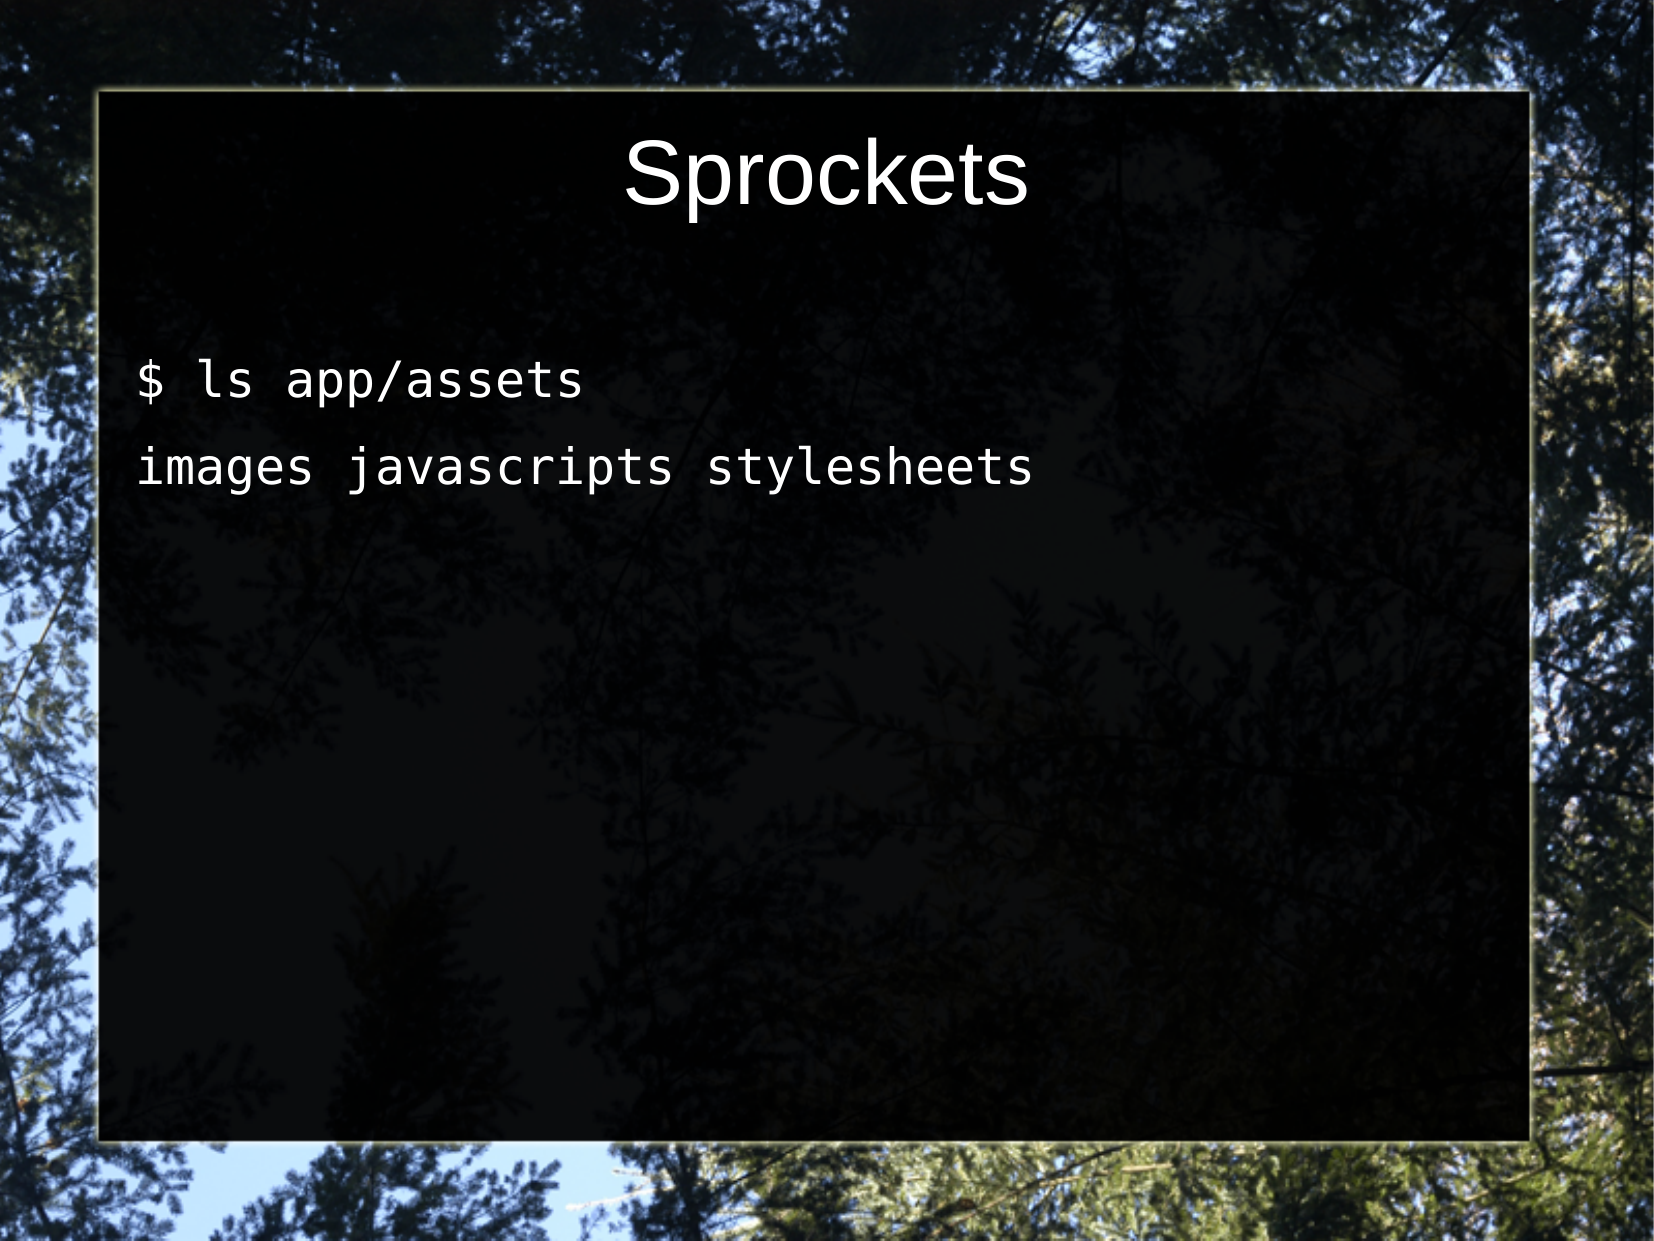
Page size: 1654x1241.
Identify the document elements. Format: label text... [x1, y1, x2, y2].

picture [0, 0, 1654, 1241]
list $ ls app/assets images javascripts stylesheets [134, 350, 1516, 1133]
title Sprockets [118, 88, 1536, 257]
